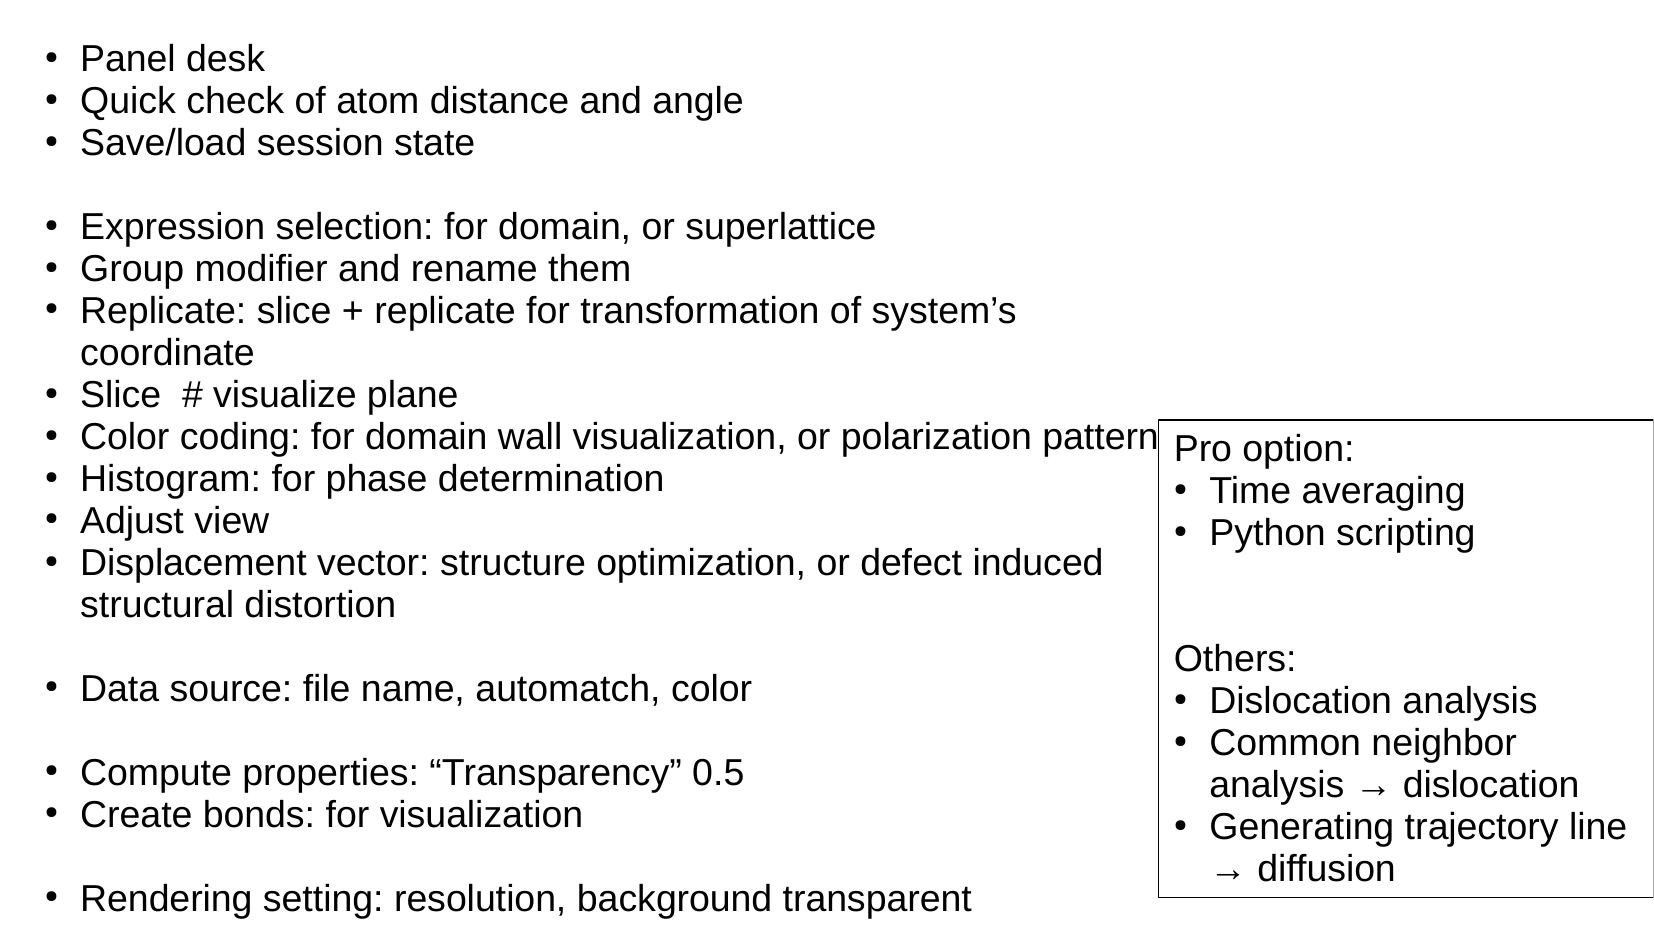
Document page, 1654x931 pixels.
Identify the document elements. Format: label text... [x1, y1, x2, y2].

text_box Panel desk Quick check of atom distance and angle Save/load session state Expression selection: for domain, or superlattice Group modifier and rename them Replicate: slice + replicate for transformation of system’s coordinate Slice # visualize plane Color coding: for domain wall visualization, or polarization pattern Histogram: for phase determination Adjust view Displacement vector: structure optimization, or defect induced structural distortion Data source: file name, automatch, color Compute properties: “Transparency” 0.5 Create bonds: for visualization Rendering setting: resolution, background transparent [30, 30, 1216, 927]
text_box Pro option: Time averaging Python scripting Others: Dislocation analysis Common neighbor analysis → dislocation Generating trajectory line → diffusion [1158, 420, 1654, 898]
